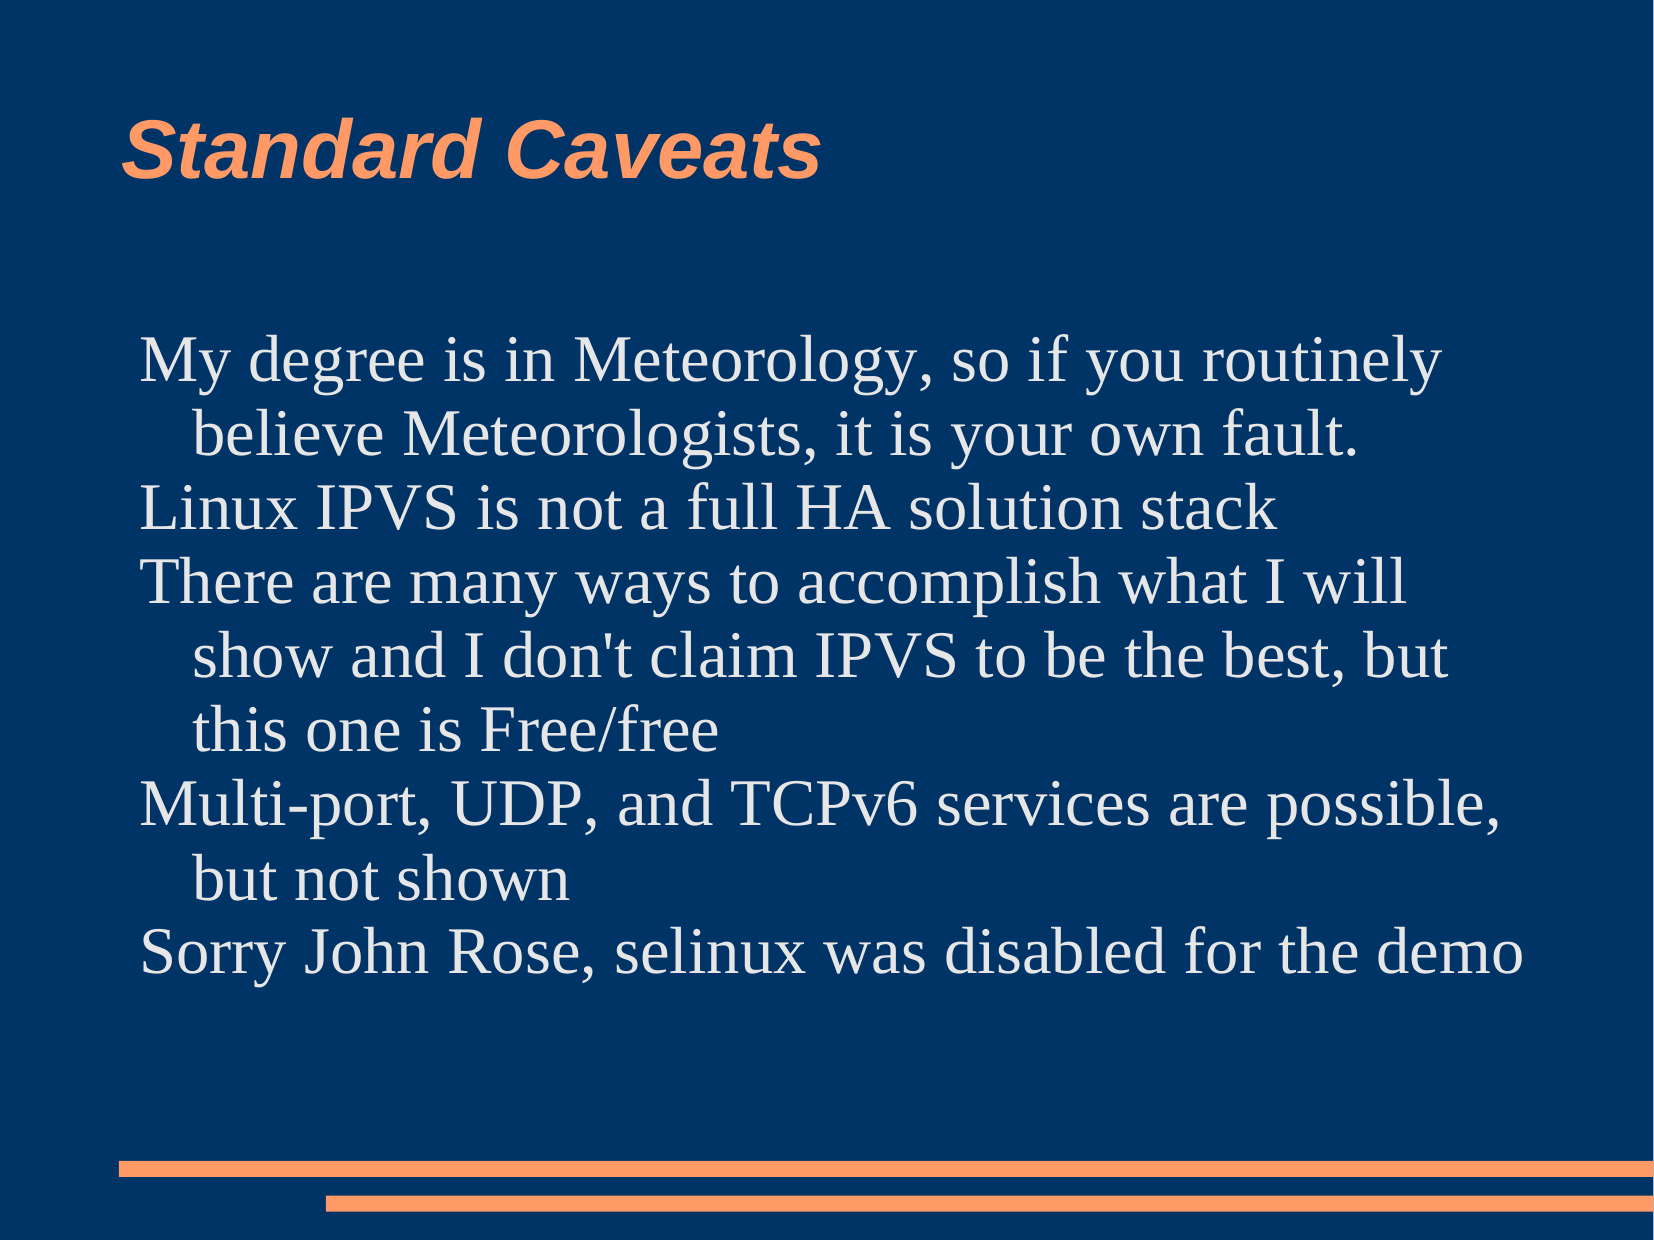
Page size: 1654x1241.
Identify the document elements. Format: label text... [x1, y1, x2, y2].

list My degree is in Meteorology, so if you routinely believe Meteorologists, it is your own fault. Linux IPVS is not a full HA solution stack There are many ways to accomplish what I will show and I don't claim IPVS to be the best, but this one is Free/free Multi-port, UDP, and TCPv6 services are possible, but not shown Sorry John Rose, selinux was disabled for the demo [121, 322, 1561, 1118]
title Standard Caveats [121, 46, 1534, 254]
